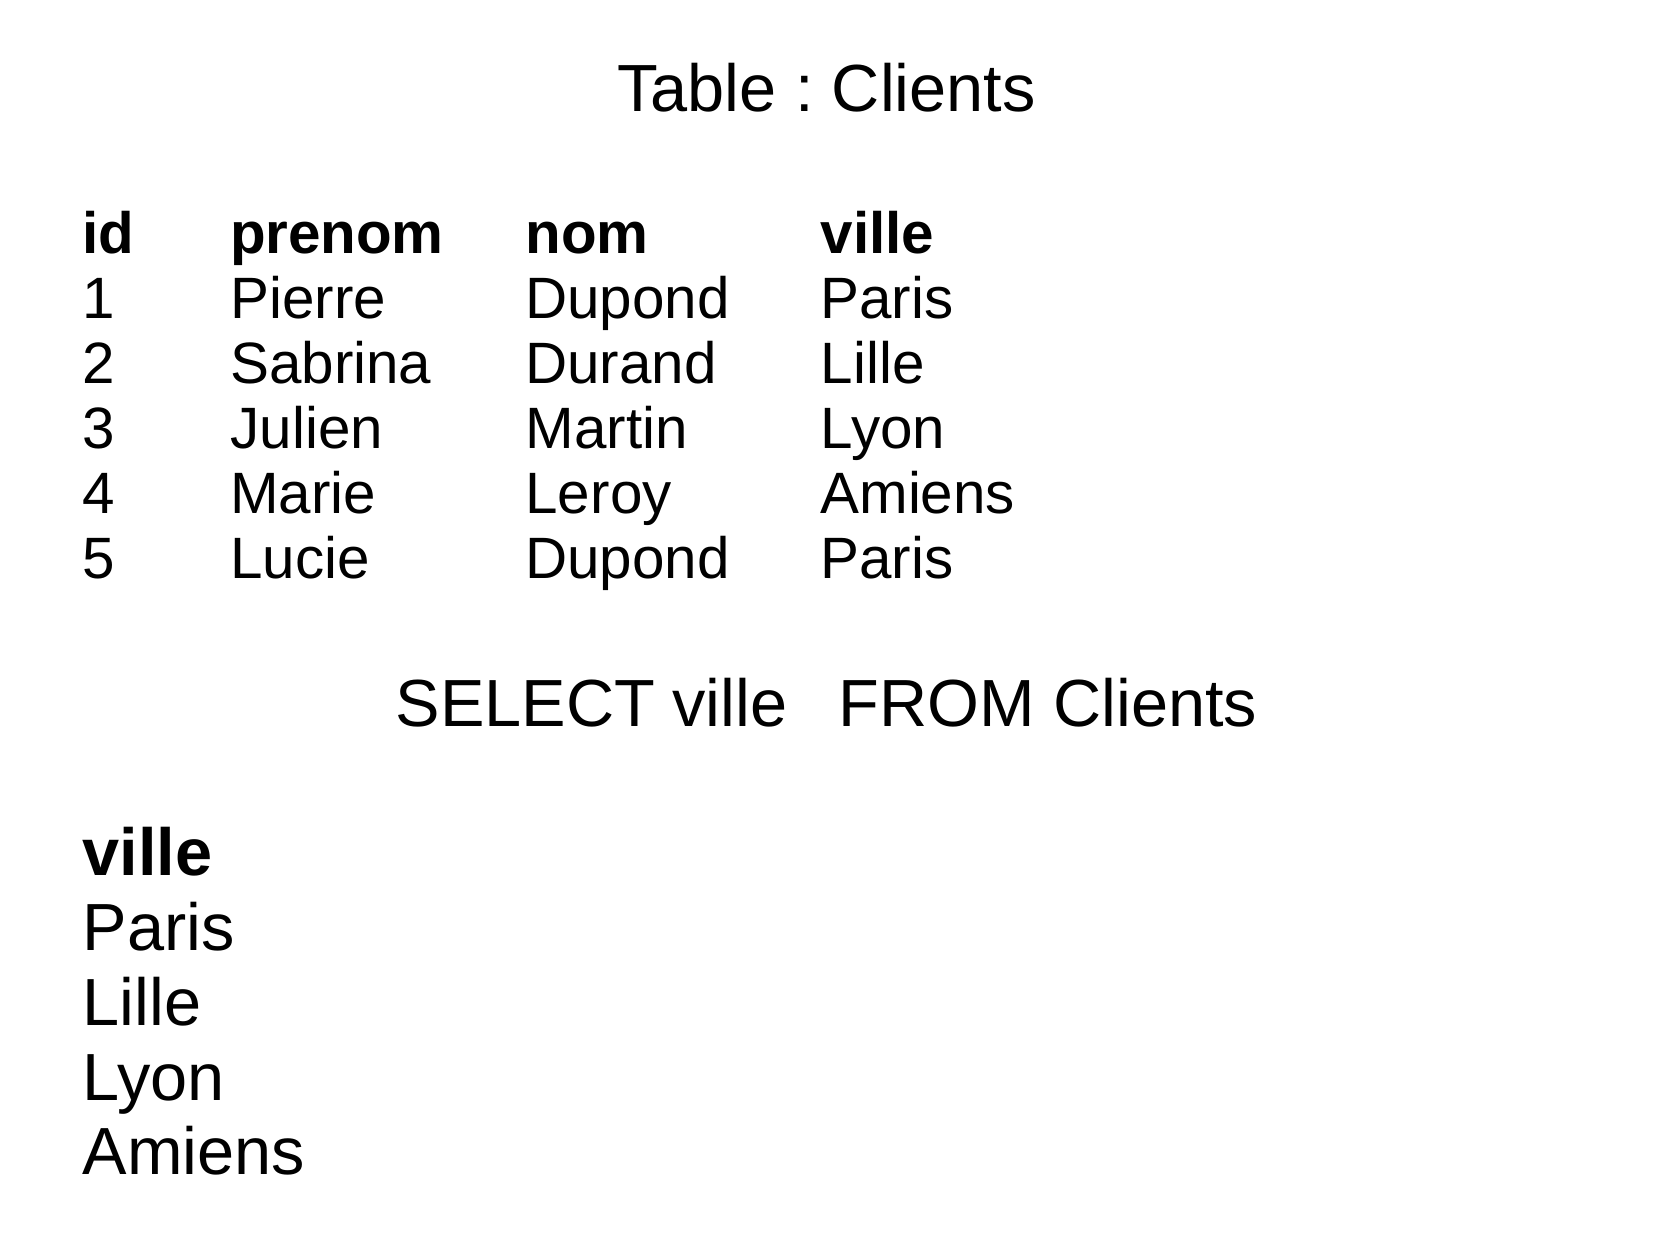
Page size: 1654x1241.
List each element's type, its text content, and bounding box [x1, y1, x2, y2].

subtitle Table : Clients id prenom nom ville 1 Pierre Dupond Paris 2 Sabrina Durand Lille 3 Julien Martin Lyon 4 Marie Leroy Amiens 5 Lucie Dupond Paris SELECT ville FROM Clients ville Paris Lille Lyon Amiens [82, 51, 1571, 1190]
